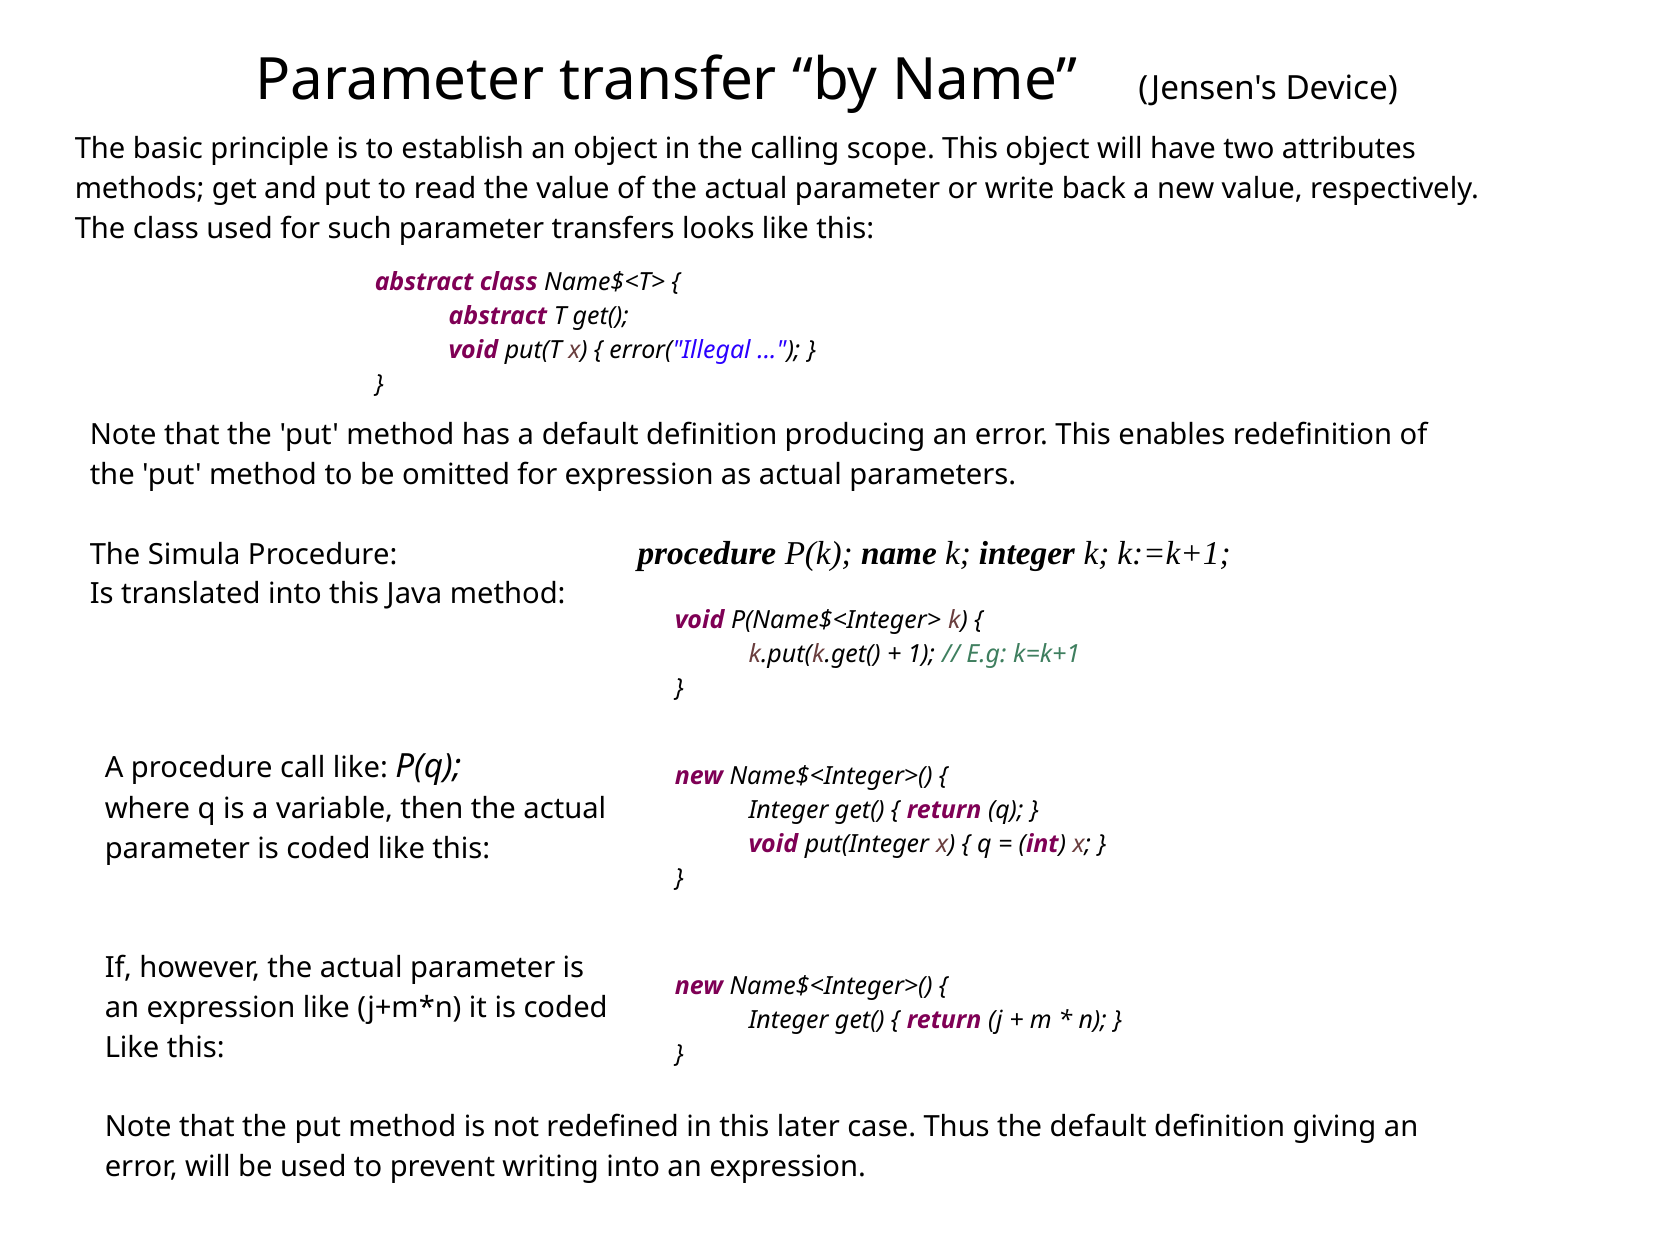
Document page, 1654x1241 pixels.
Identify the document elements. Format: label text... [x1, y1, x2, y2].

text_box void P(Name$<Integer> k) { k.put(k.get() + 1); // E.g: k=k+1 } [660, 594, 1261, 735]
text_box A procedure call like: P(q); where q is a variable, then the actual parameter is coded like this: If, however, the actual parameter is an expression like (j+m*n) it is coded Like this: Note that the put method is not redefined in this later case. Thus the default definition giving an error, will be used to prevent writing into an expression. [90, 735, 1486, 1241]
text_box Note that the 'put' method has a default definition producing an error. This enables redefinition of the 'put' method to be omitted for expression as actual parameters. The Simula Procedure: procedure P(k); name k; integer k; k:=k+1; Is translated into this Java method: [75, 406, 1486, 625]
text_box new Name$<Integer>() { Integer get() { return (j + m * n); } } [660, 960, 1261, 1116]
title Parameter transfer “by Name” (Jensen's Device) [82, 36, 1571, 118]
text_box The basic principle is to establish an object in the calling scope. This object will have two attributes methods; get and put to read the value of the actual parameter or write back a new value, respectively. The class used for such parameter transfers looks like this: [60, 120, 1591, 258]
text_box new Name$<Integer>() { Integer get() { return (q); } void put(Integer x) { q = (int) x; } } [660, 750, 1261, 906]
text_box abstract class Name$<T> { abstract T get(); void put(T x) { error("Illegal ..."); } } [360, 256, 961, 406]
